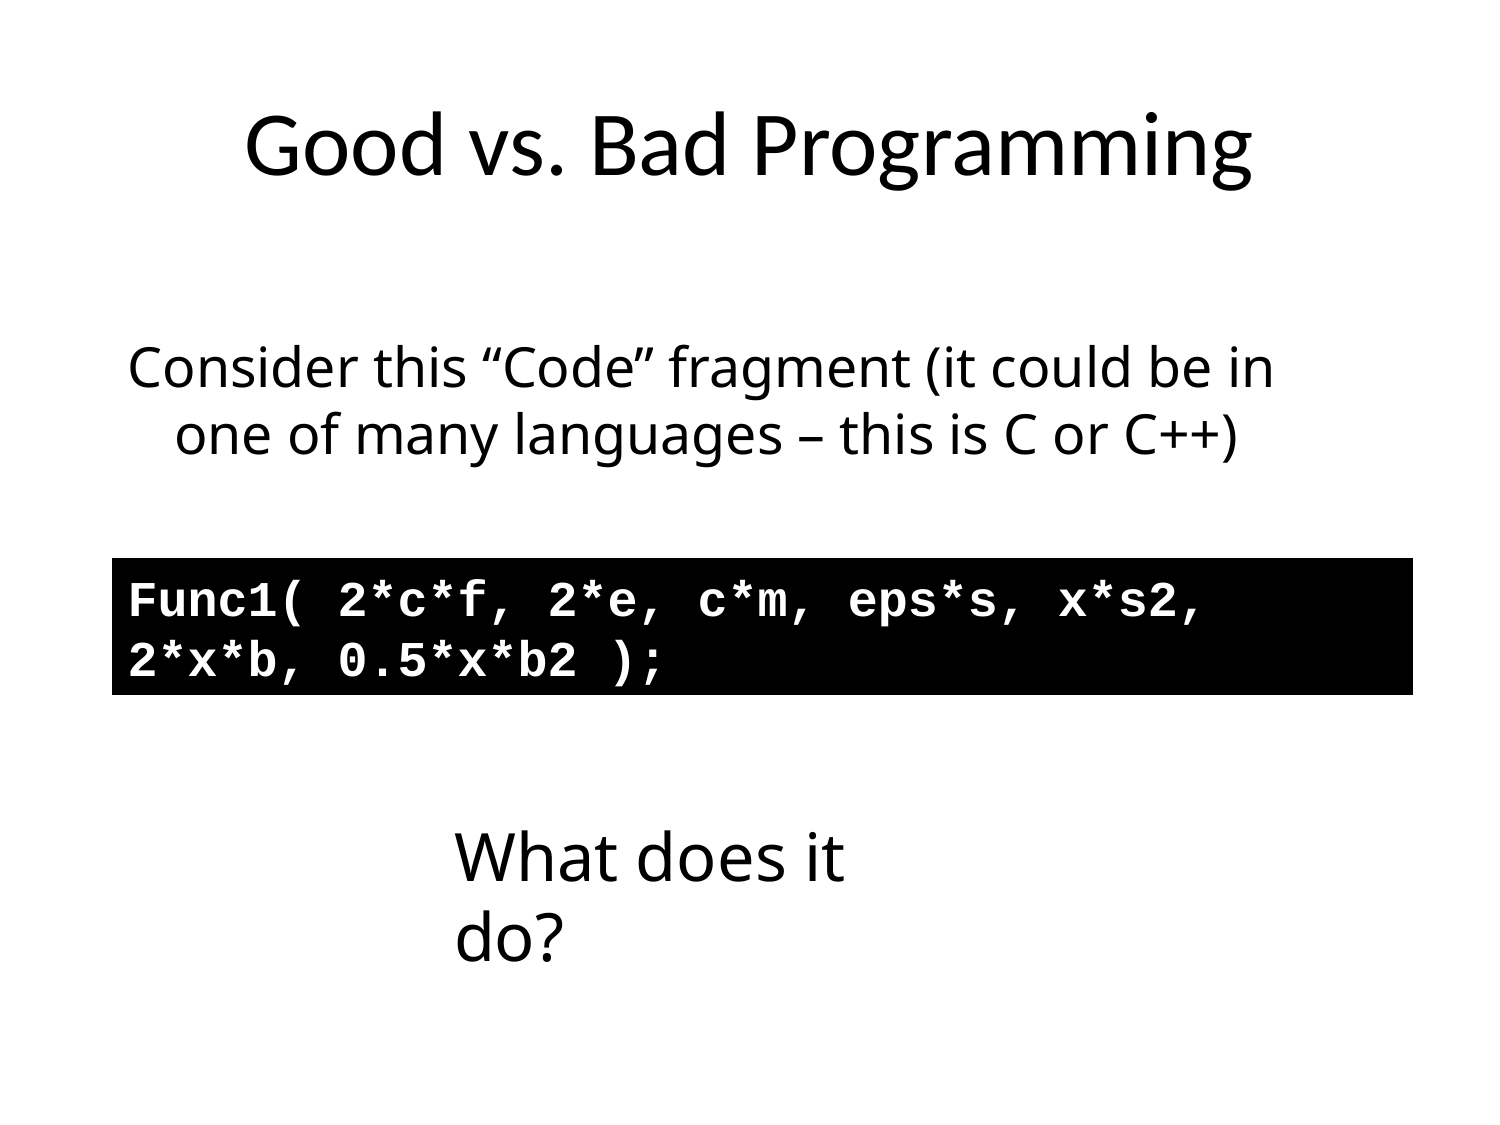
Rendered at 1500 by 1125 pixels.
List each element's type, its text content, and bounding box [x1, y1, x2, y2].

list Consider this “Code” fragment (it could be in one of many languages – this is C or C++) [112, 324, 1388, 475]
text_box Func1( 2*c*f, 2*e, c*m, eps*s, x*s2, 2*x*b, 0.5*x*b2 ); [112, 558, 1413, 694]
title Good vs. Bad Programming [75, 45, 1425, 233]
text_box What does it do? [439, 807, 973, 983]
